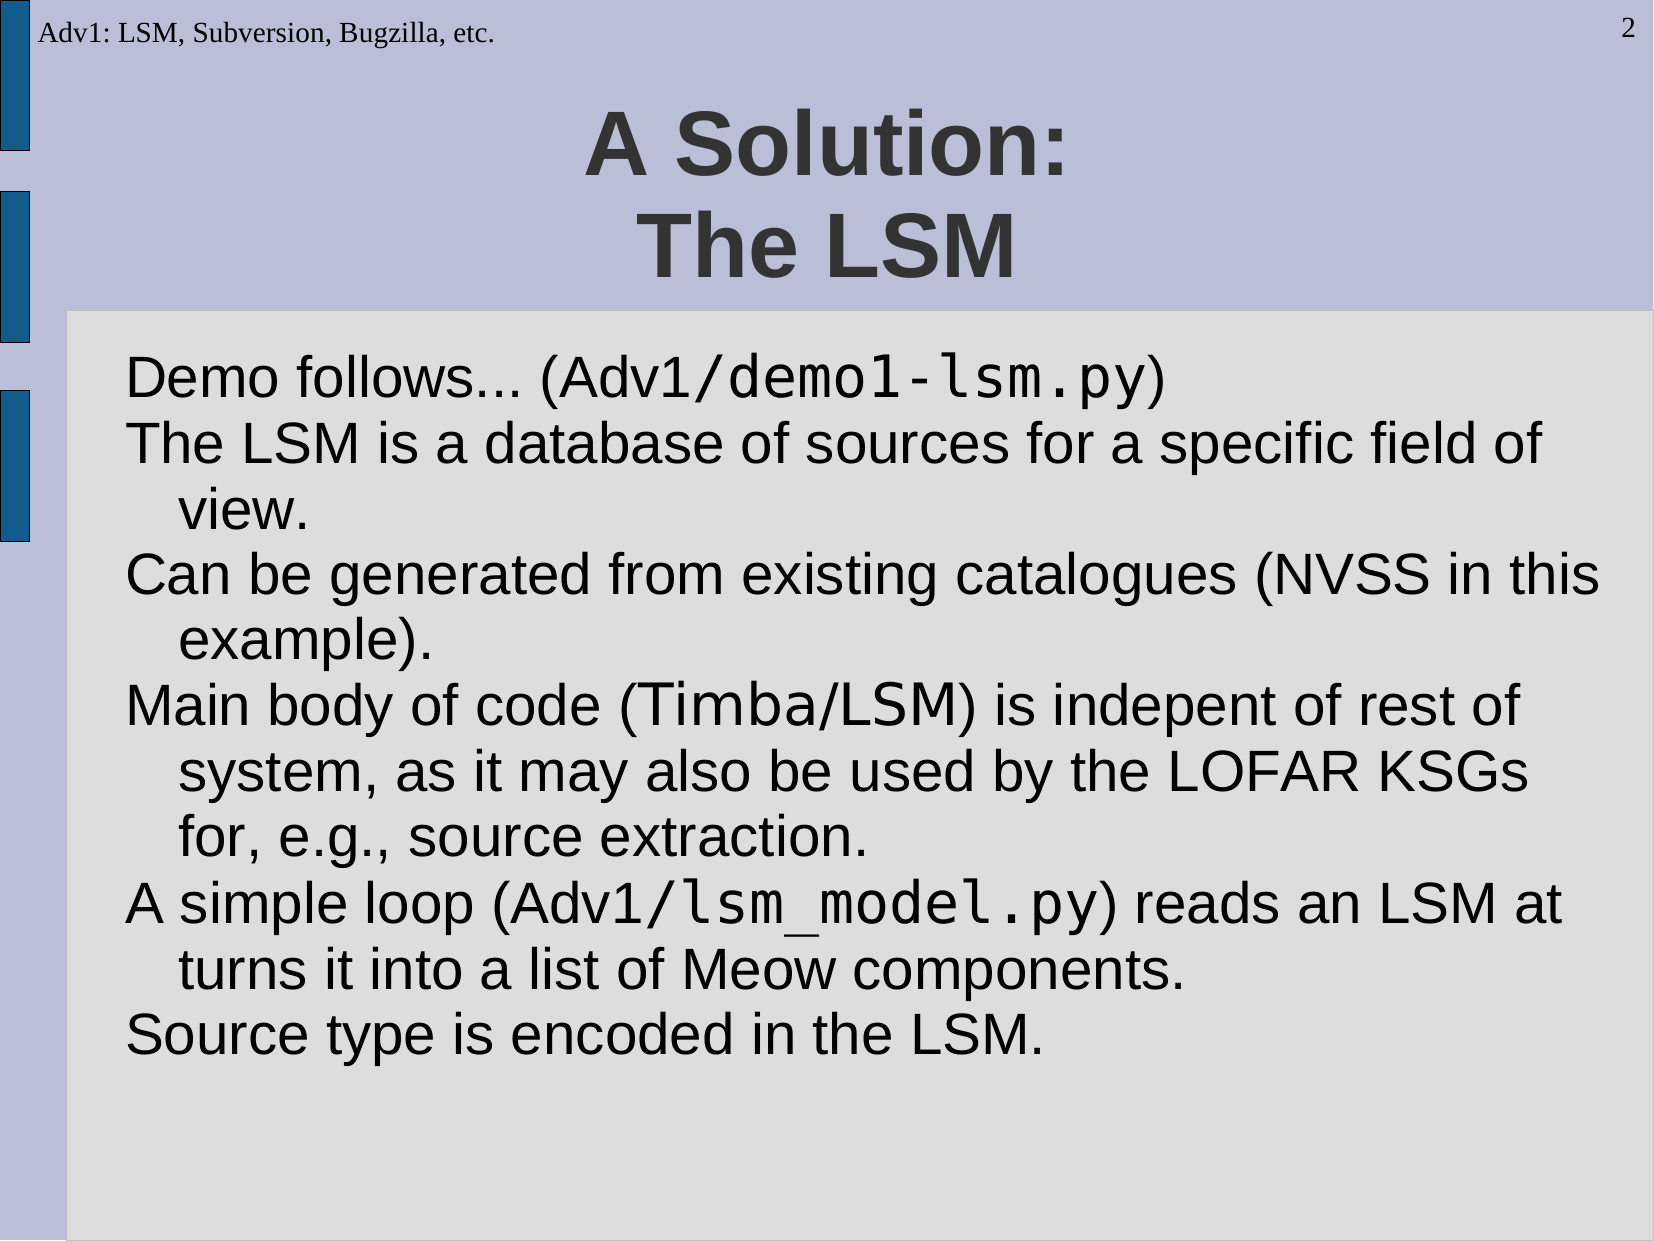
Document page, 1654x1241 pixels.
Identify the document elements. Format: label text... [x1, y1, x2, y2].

list Demo follows... (Adv1/demo1-lsm.py) The LSM is a database of sources for a specific field of view. Can be generated from existing catalogues (NVSS in this example). Main body of code (Timba/LSM) is indepent of rest of system, as it may also be used by the LOFAR KSGs for, e.g., source extraction. A simple loop (Adv1/lsm_model.py) reads an LSM at turns it into a list of Meow components. Source type is encoded in the LSM. [107, 343, 1606, 1125]
title A Solution: The LSM [121, 87, 1534, 302]
